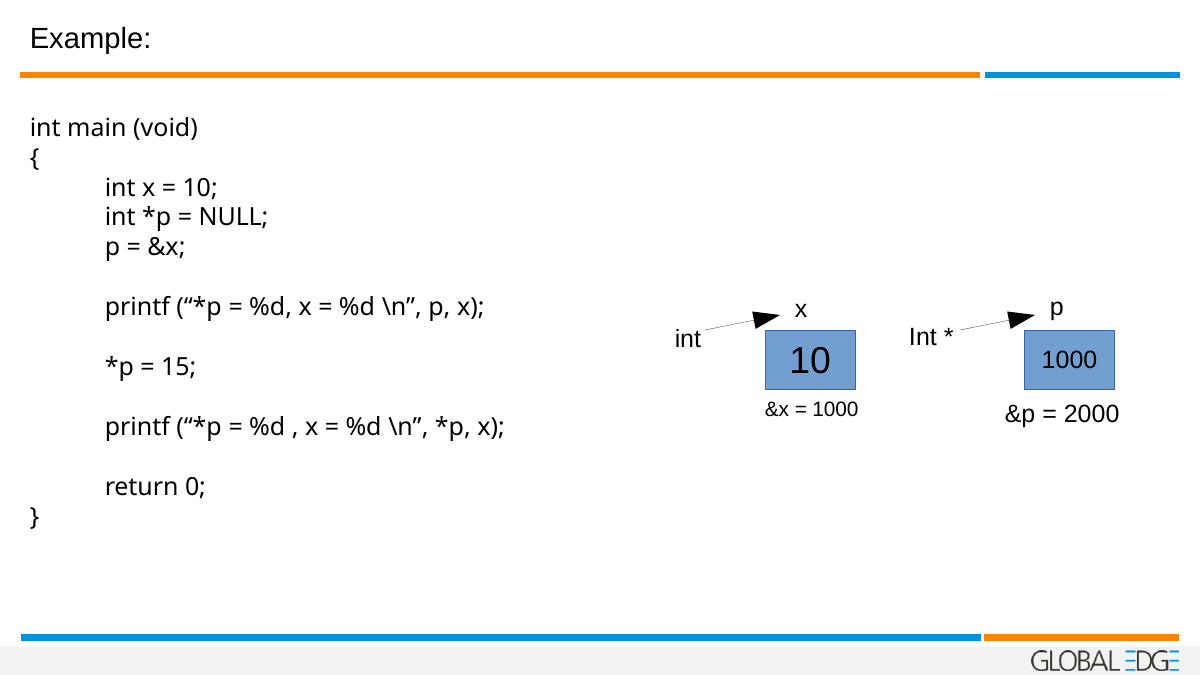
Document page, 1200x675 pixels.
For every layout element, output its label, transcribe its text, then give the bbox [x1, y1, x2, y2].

text_box Example: [15, 14, 1111, 63]
text_box &p = 2000 [990, 392, 1141, 436]
text_box Int * [894, 314, 1006, 386]
text_box int [690, 317, 721, 361]
text_box 1000 [1024, 330, 1115, 390]
text_box int main (void) { int x = 10; int *p = NULL; p = &x; printf (“*p = %d, x = %d \n”, p, x); *p = 15; printf (“*p = %d , x = %d \n”, *p, x); return 0; } [15, 103, 690, 466]
picture [1031, 650, 1179, 671]
text_box 10 [765, 330, 856, 389]
text_box p [1035, 285, 1096, 329]
text_box &x = 1000 [750, 389, 886, 444]
text_box x [780, 287, 871, 331]
